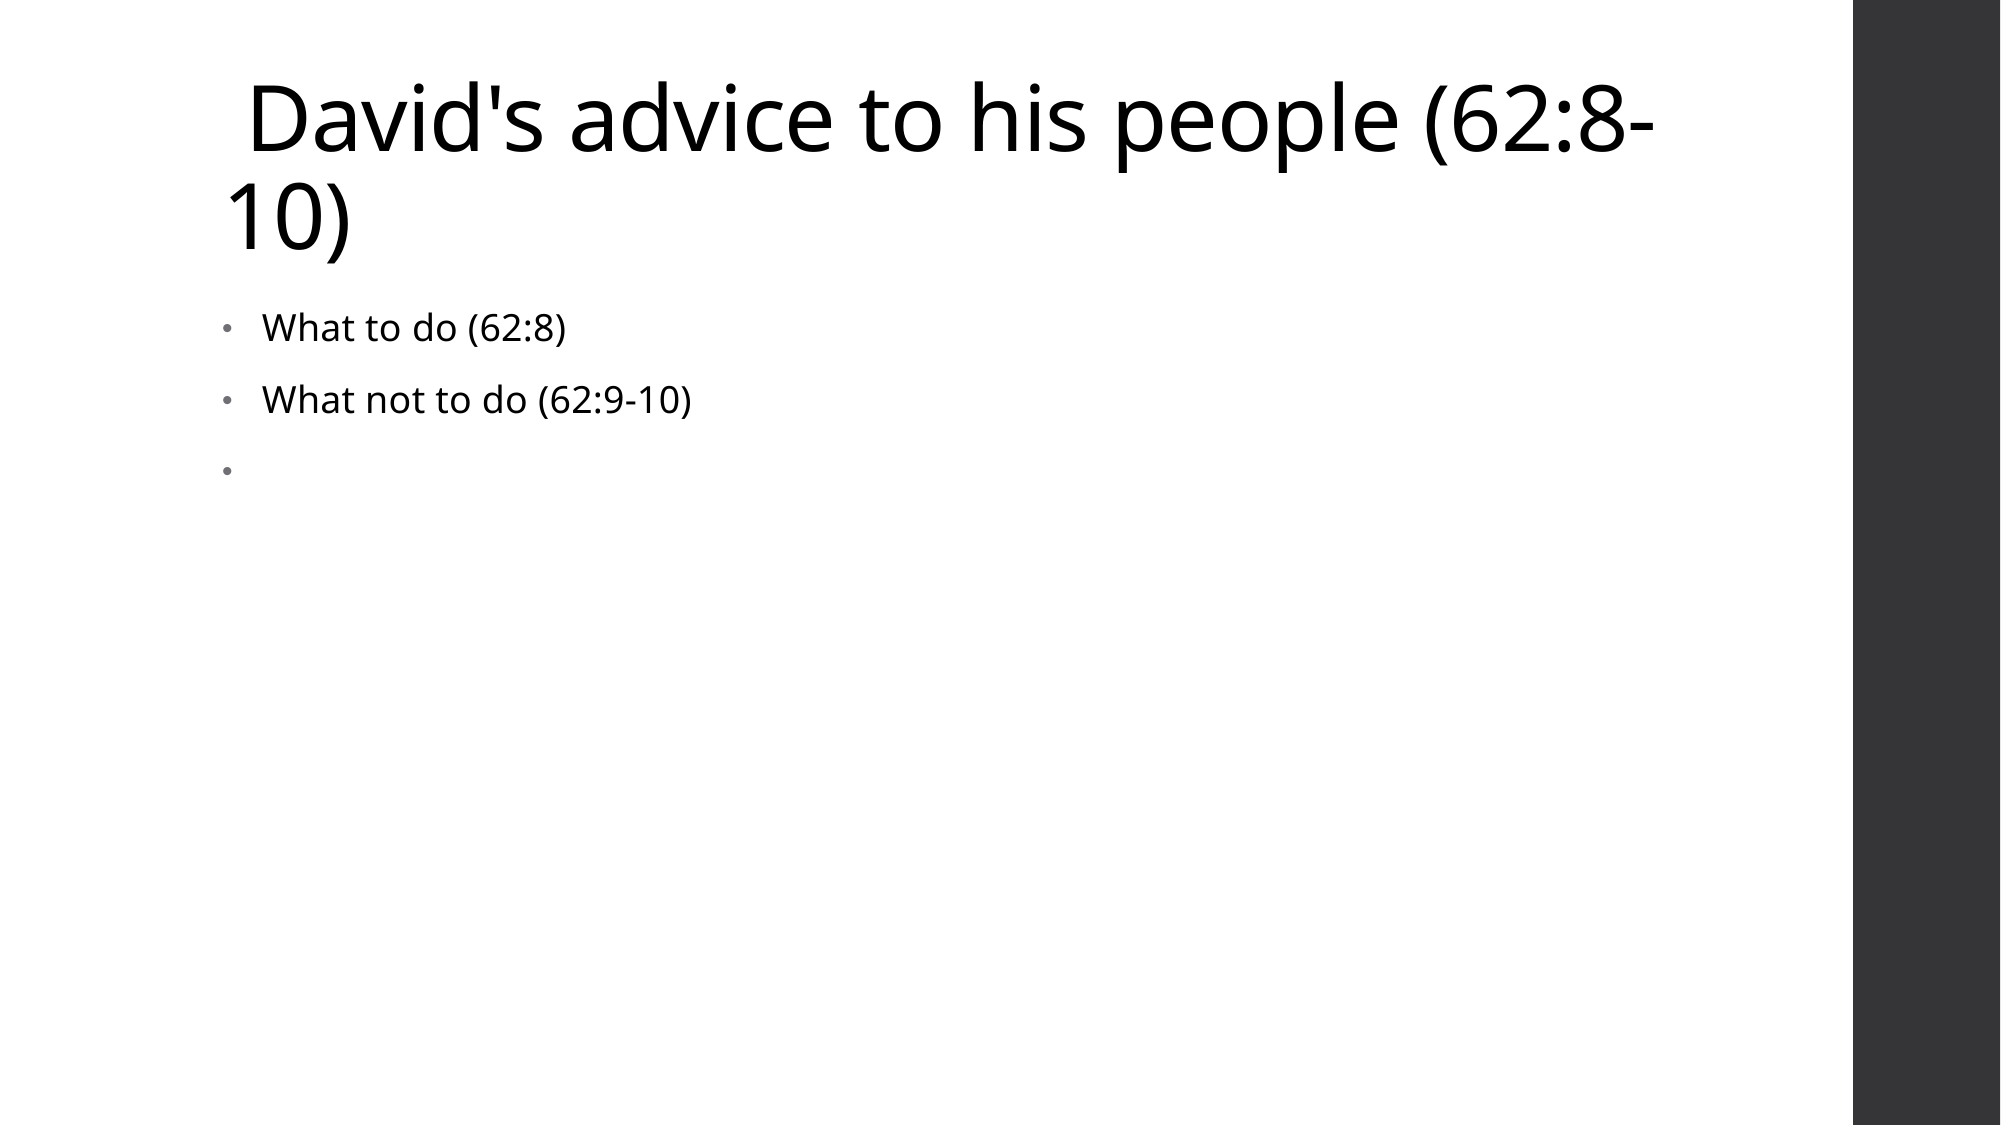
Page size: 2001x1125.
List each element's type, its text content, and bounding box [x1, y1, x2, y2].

list What to do (62:8) What not to do (62:9-10) [206, 299, 1617, 1014]
title David's advice to his people (62:8-10) [206, 60, 1797, 278]
